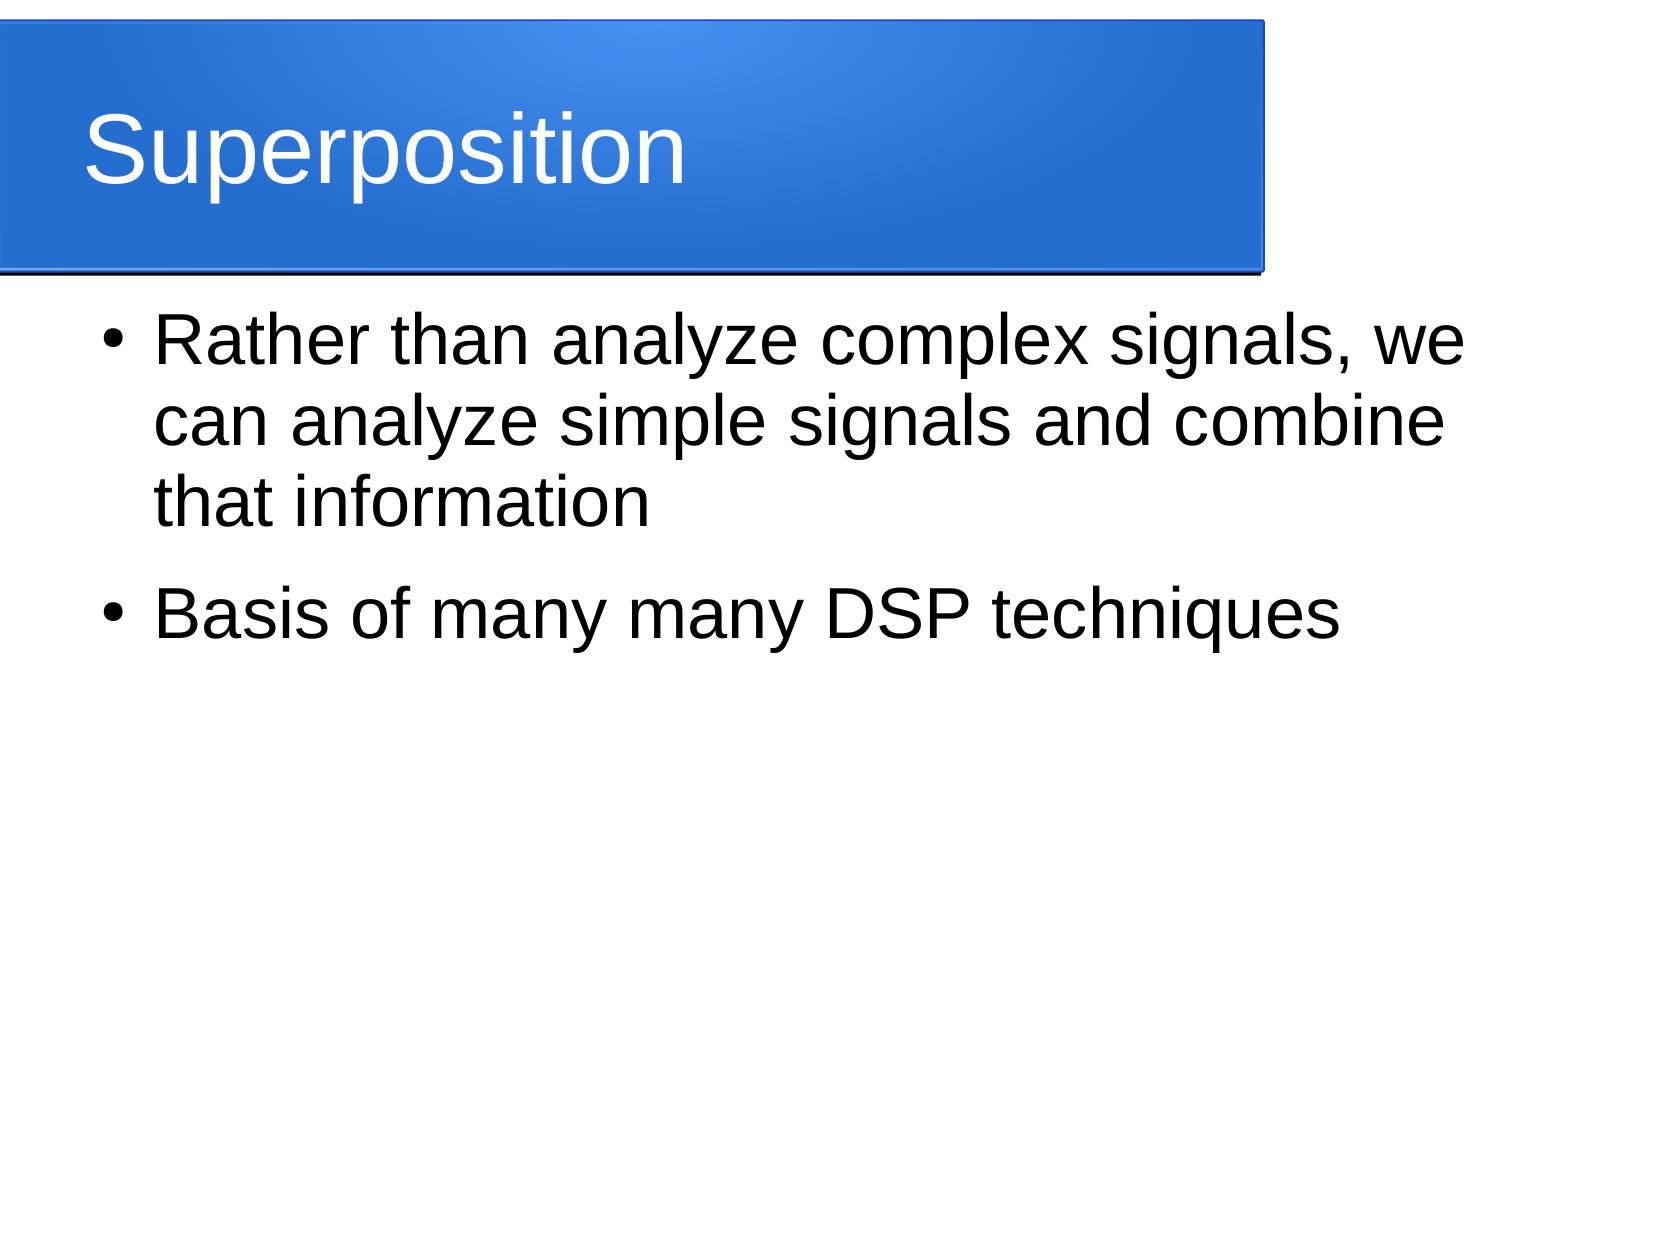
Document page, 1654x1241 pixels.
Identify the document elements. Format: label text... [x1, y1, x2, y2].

list Rather than analyze complex signals, we can analyze simple signals and combine that information Basis of many many DSP techniques [82, 299, 1571, 1019]
title Superposition [82, 47, 1235, 252]
